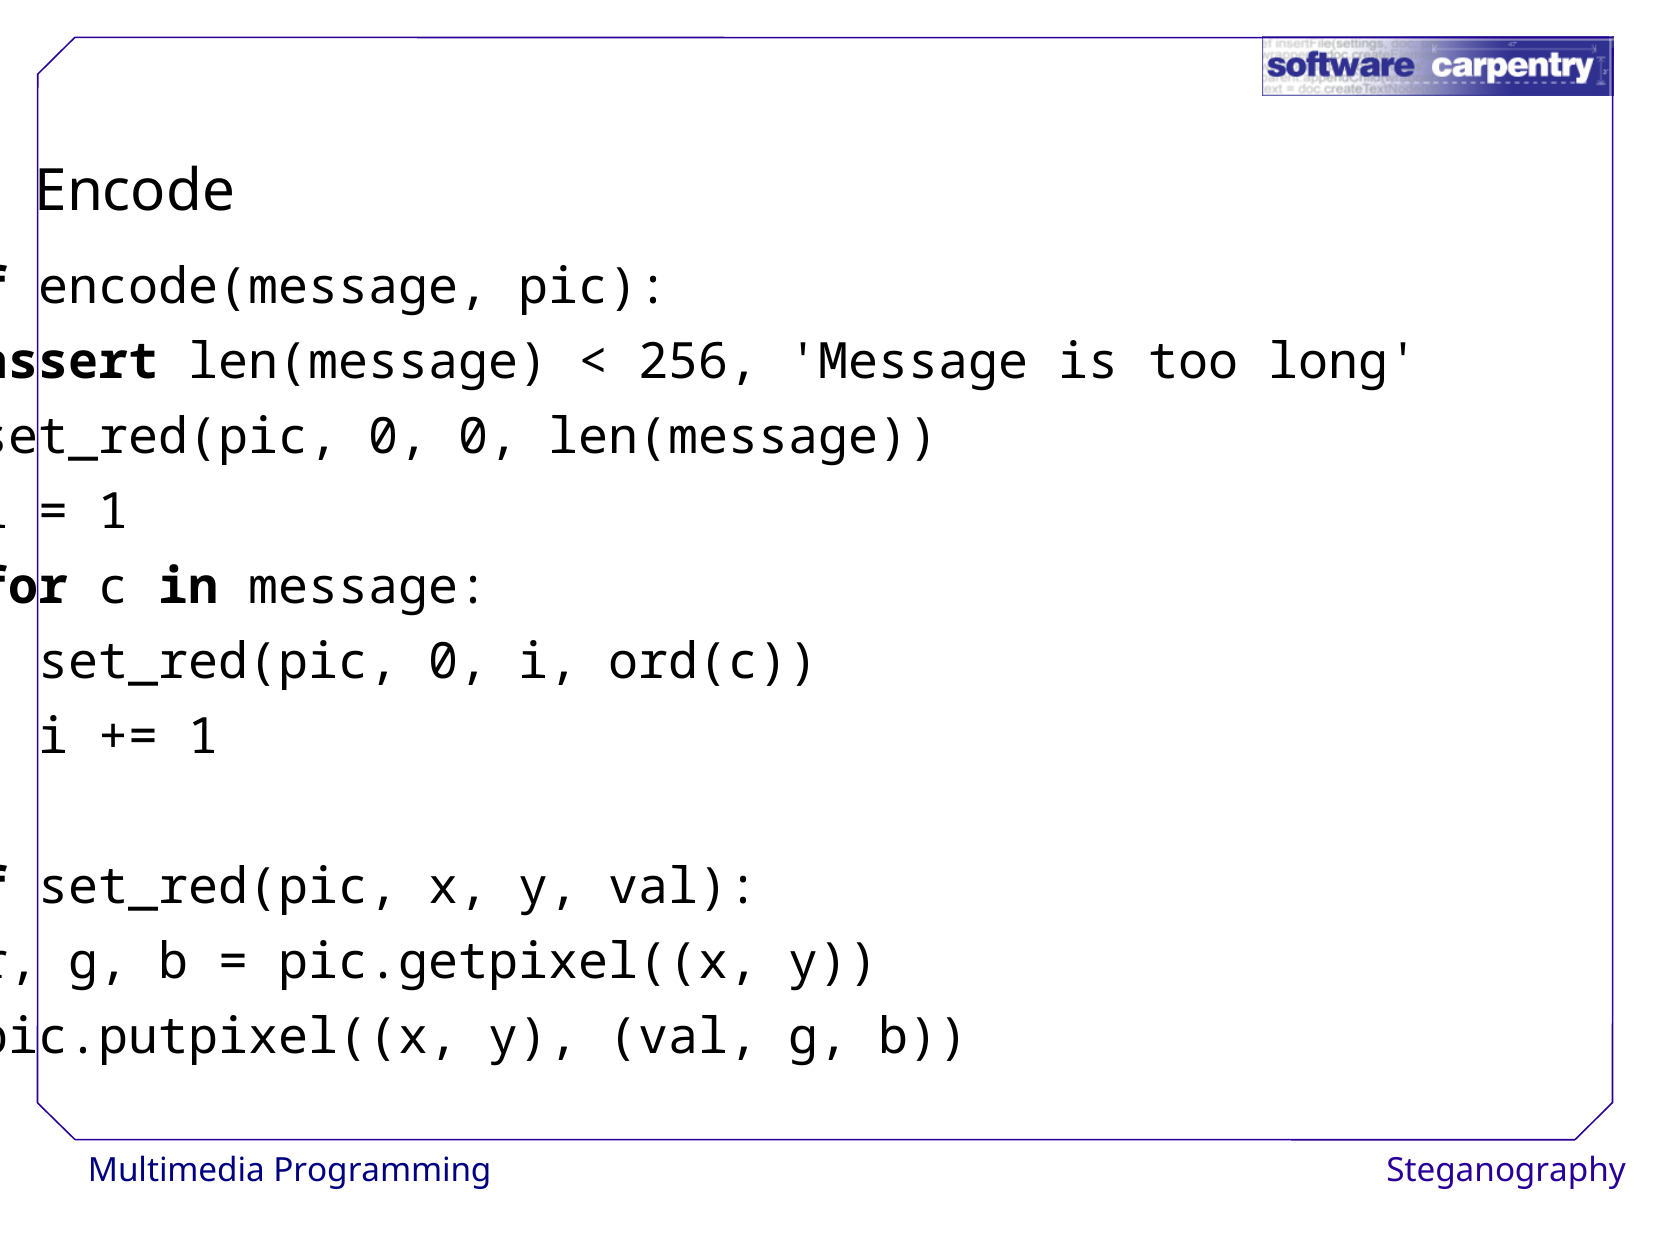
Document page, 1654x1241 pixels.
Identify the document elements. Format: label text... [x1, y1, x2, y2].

text_box def encode(message, pic): assert len(message) < 256, 'Message is too long' set_red(pic, 0, 0, len(message)) i = 1 for c in message: set_red(pic, 0, i, ord(c)) i += 1 def set_red(pic, x, y, val): r, g, b = pic.getpixel((x, y)) pic.putpixel((x, y), (val, g, b)) [0, 230, 1584, 1072]
picture [1262, 36, 1614, 96]
text_box Encode [19, 109, 400, 230]
